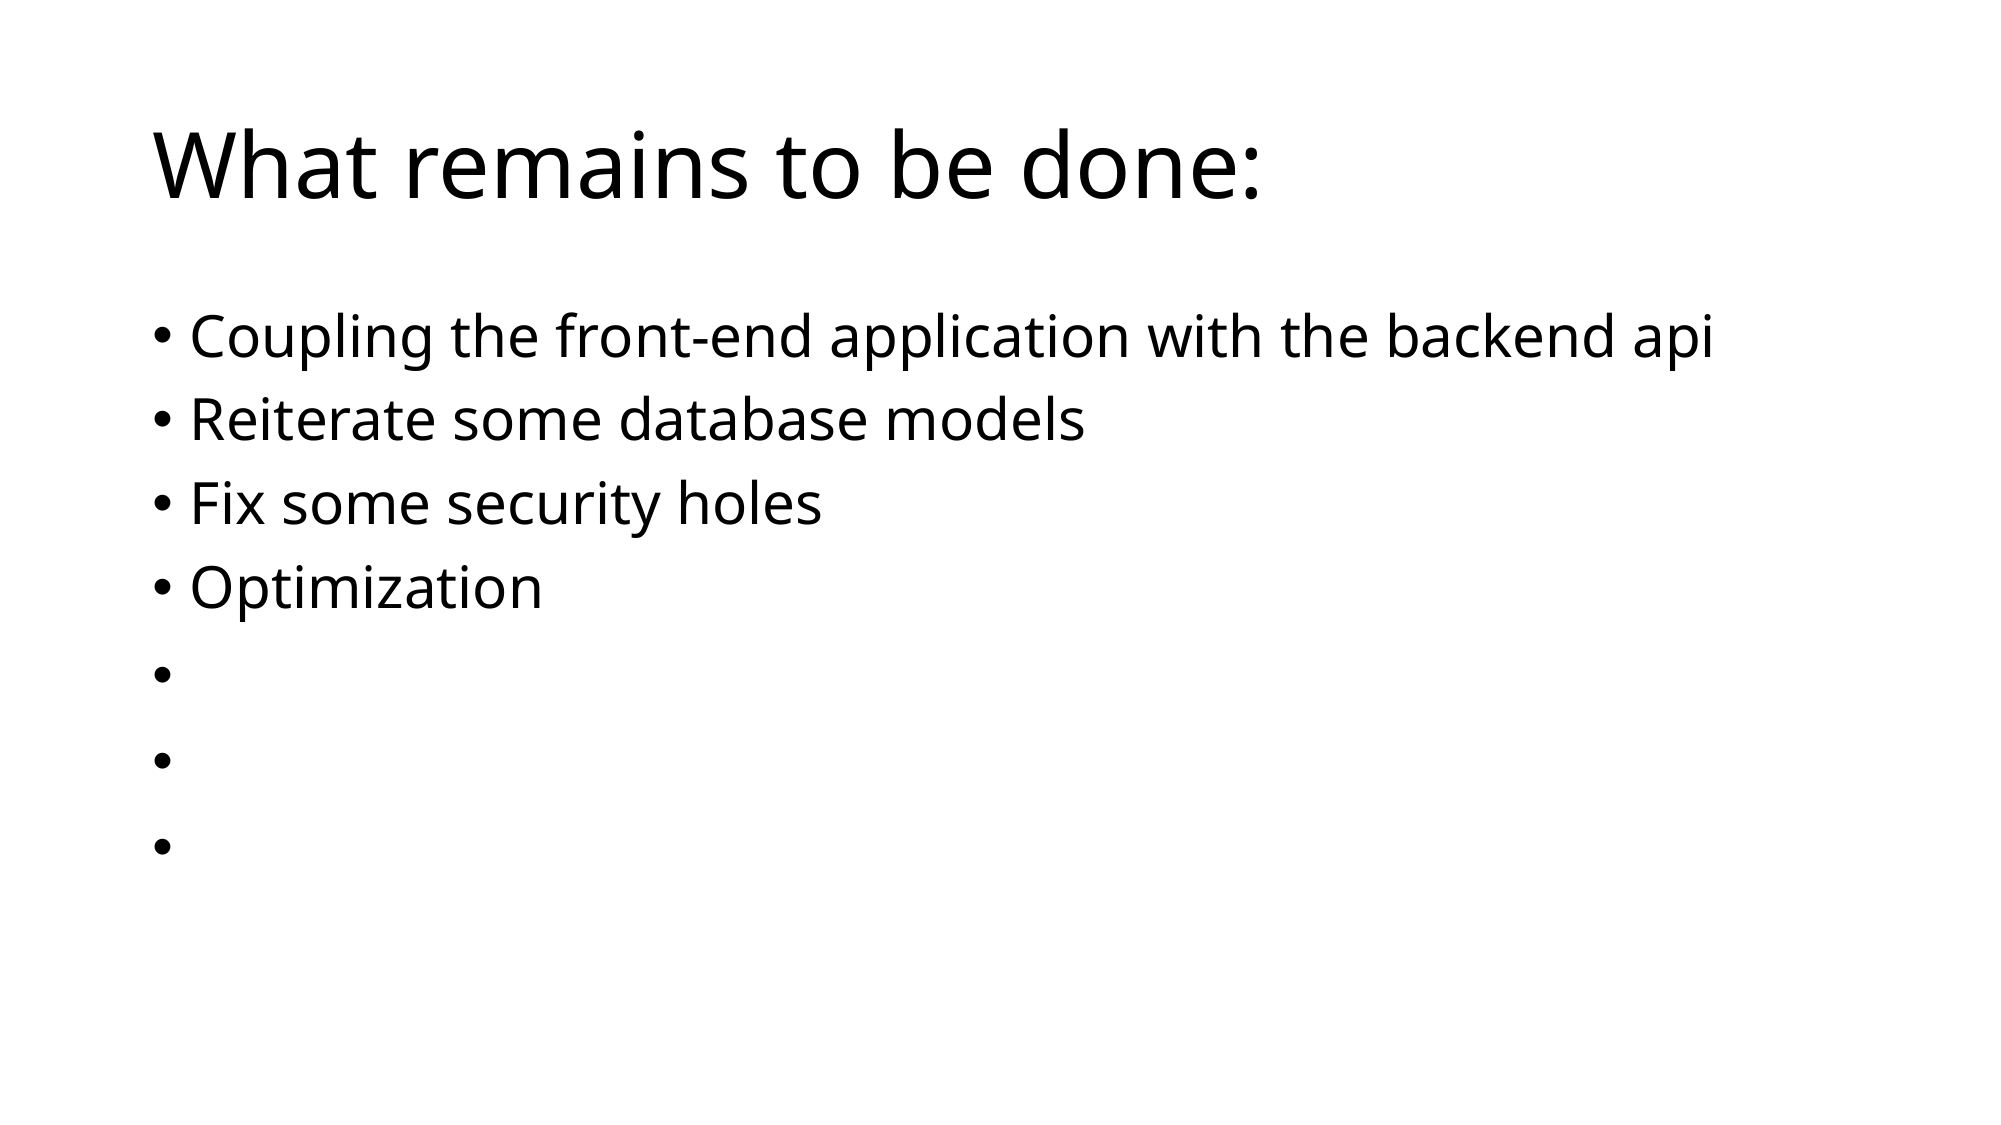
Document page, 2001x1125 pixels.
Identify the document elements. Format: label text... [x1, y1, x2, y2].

list Coupling the front-end application with the backend api Reiterate some database models Fix some security holes Optimization [137, 299, 1863, 1014]
title What remains to be done: [137, 59, 1863, 278]
